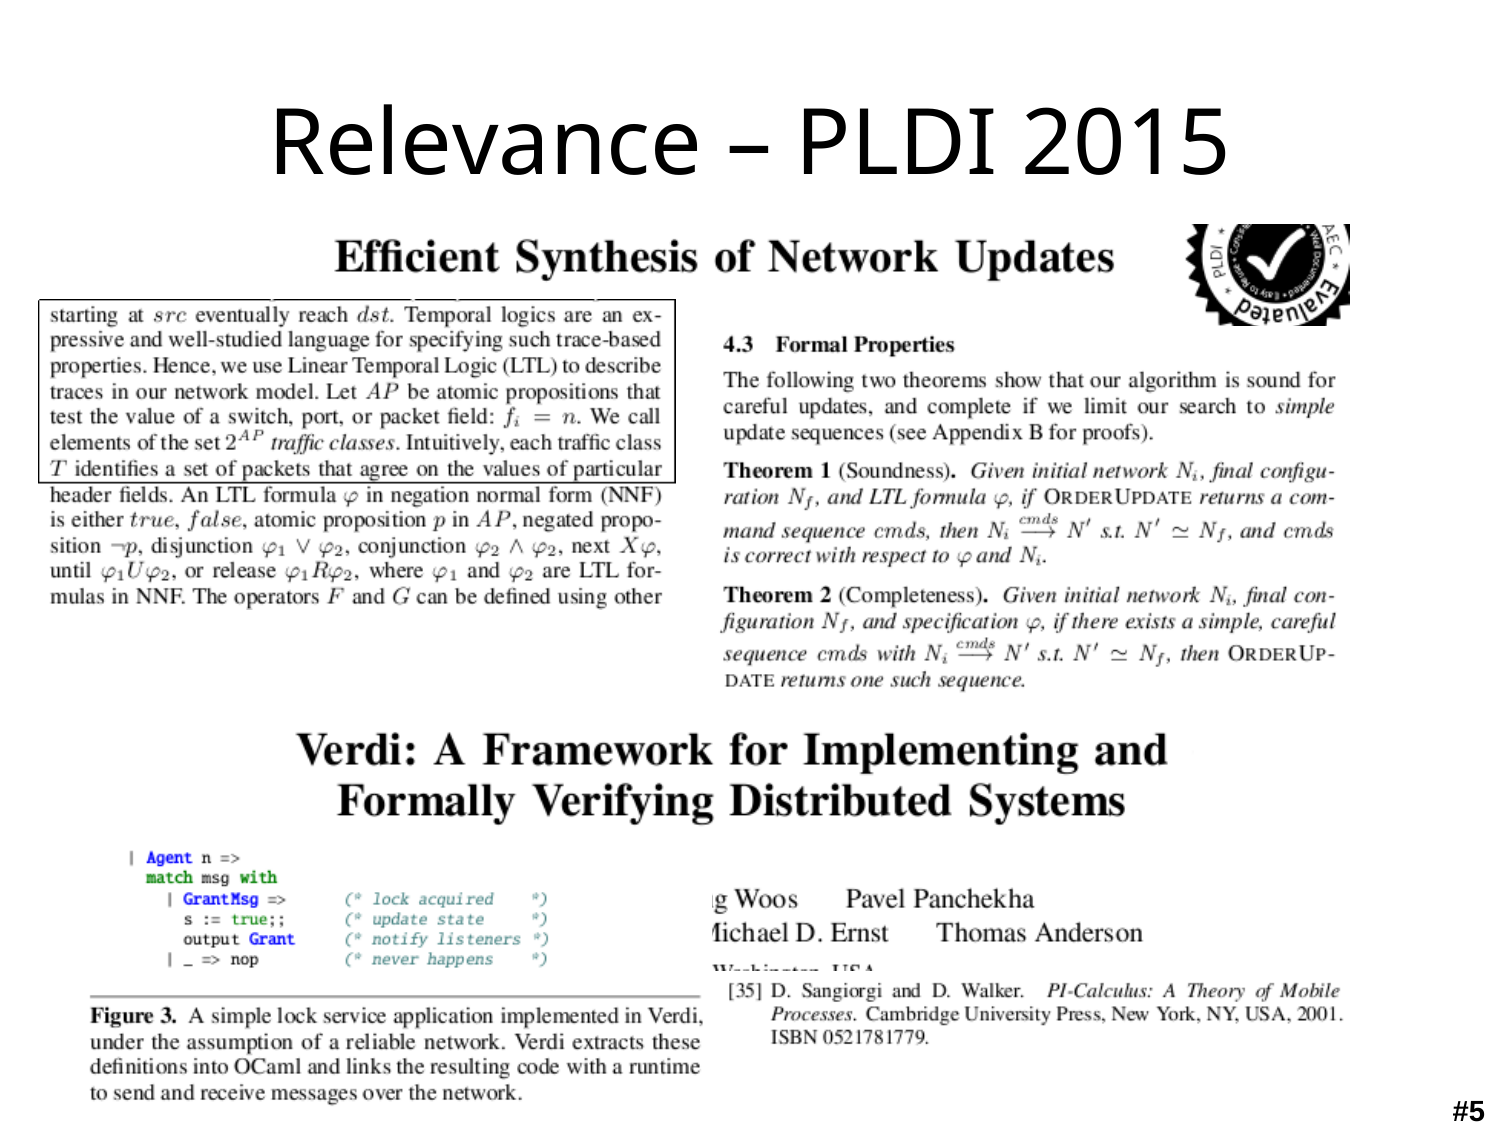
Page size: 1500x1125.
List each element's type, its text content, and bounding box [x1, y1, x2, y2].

title Relevance – PLDI 2015 [24, 45, 1476, 233]
picture [38, 224, 1351, 1120]
picture [719, 974, 1351, 1055]
